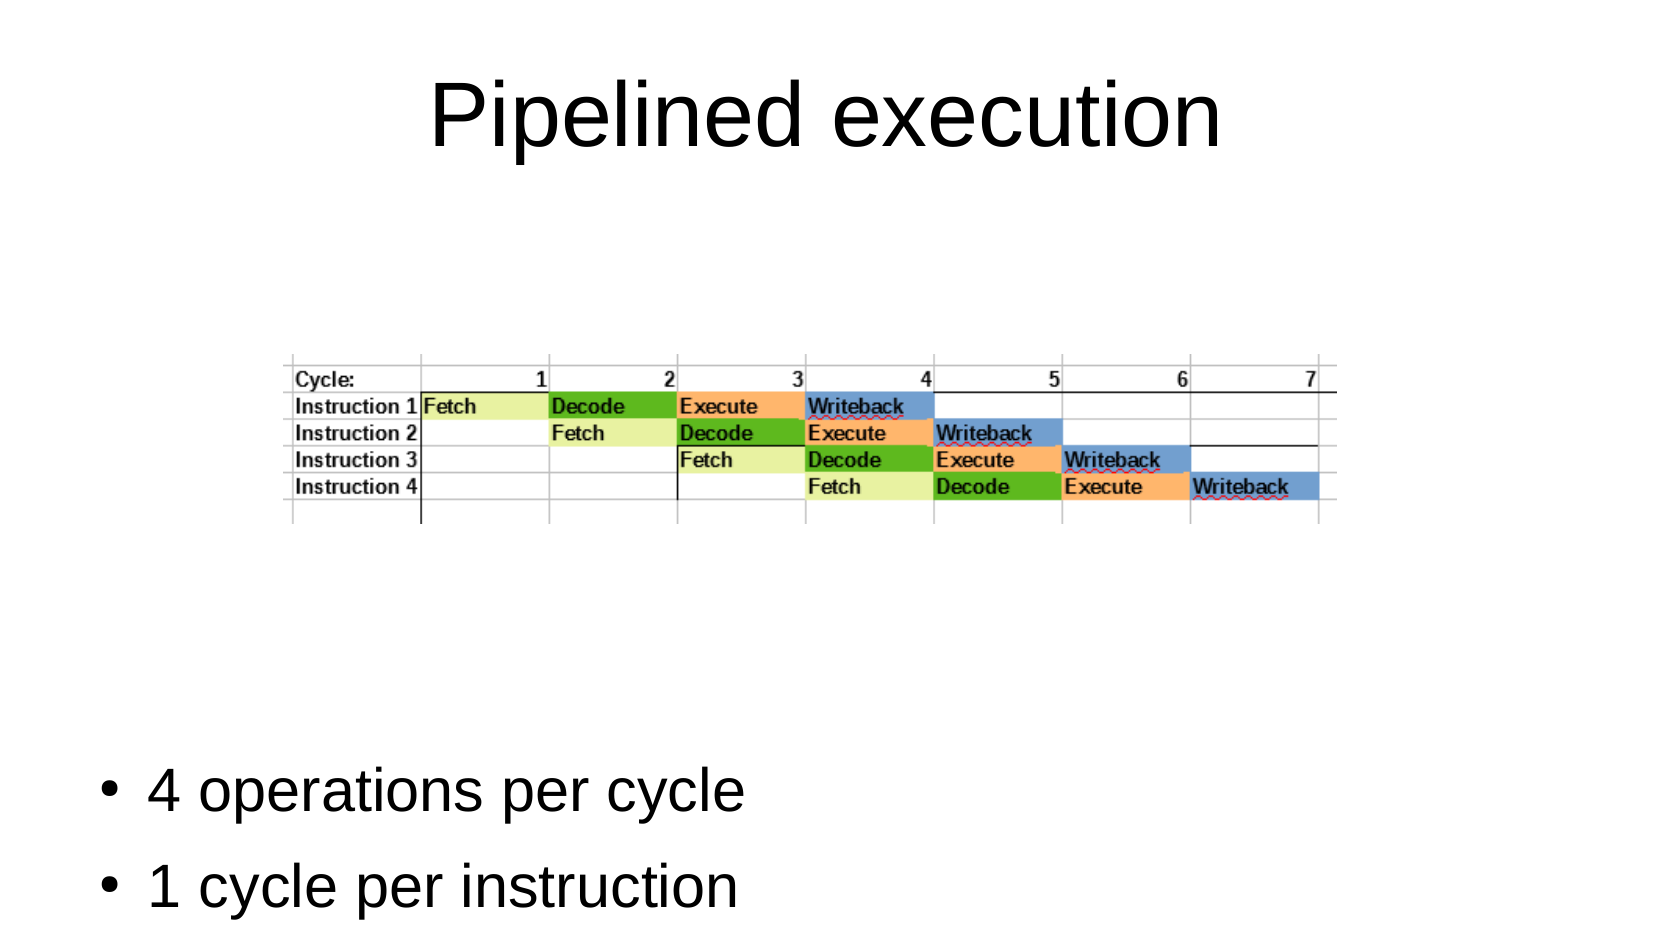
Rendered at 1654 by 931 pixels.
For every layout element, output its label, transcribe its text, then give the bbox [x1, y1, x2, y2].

title Pipelined execution [82, 37, 1571, 193]
list 4 operations per cycle 1 cycle per instruction [82, 755, 1571, 922]
picture [283, 354, 1337, 524]
